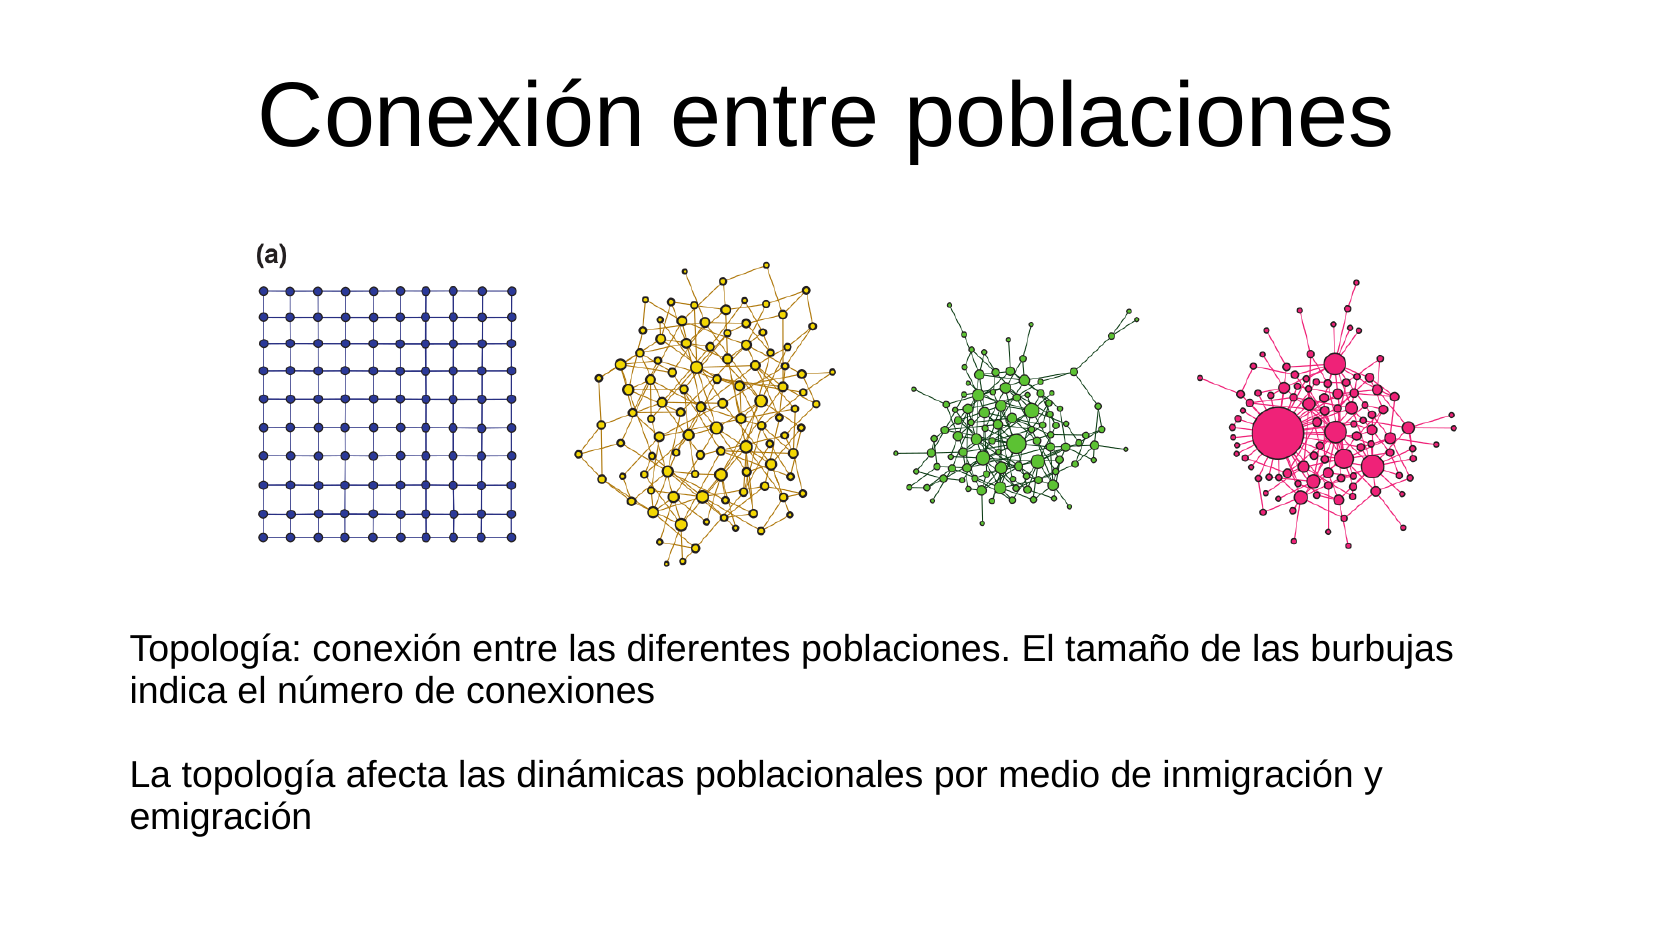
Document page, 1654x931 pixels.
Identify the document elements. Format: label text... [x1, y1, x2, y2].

picture [236, 236, 1483, 598]
text_box Topología: conexión entre las diferentes poblaciones. El tamaño de las burbujas indica el número de conexiones La topología afecta las dinámicas poblacionales por medio de inmigración y emigración [114, 620, 1477, 845]
title Conexión entre poblaciones [82, 37, 1571, 193]
